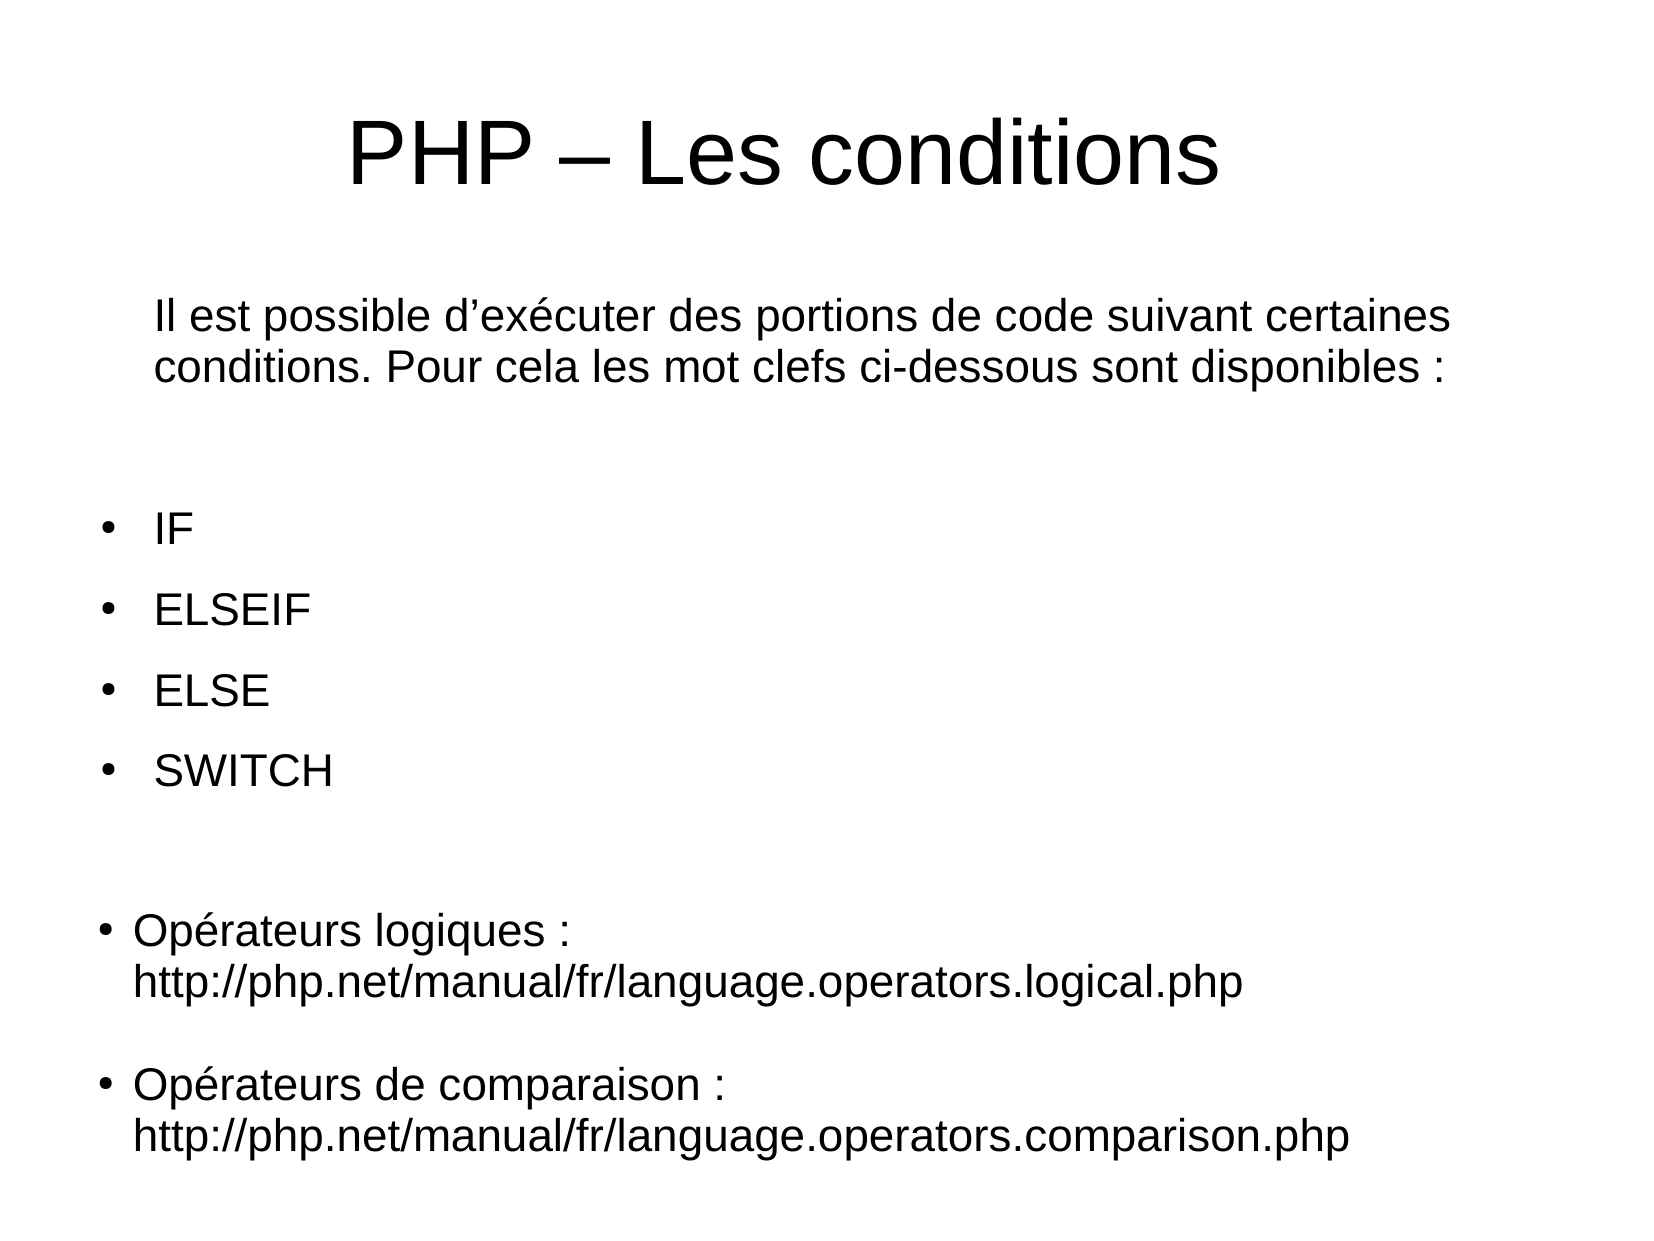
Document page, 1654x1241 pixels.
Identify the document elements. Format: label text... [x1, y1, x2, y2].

title PHP – Les conditions [82, 49, 1571, 257]
text_box Opérateurs logiques : http://php.net/manual/fr/language.operators.logical.php Opérateurs de comparaison : http://php.net/manual/fr/language.operators.comparison.php [82, 897, 1619, 1221]
list Il est possible d’exécuter des portions de code suivant certaines conditions. Pour cela les mot clefs ci-dessous sont disponibles : IF ELSEIF ELSE SWITCH [82, 290, 1571, 897]
